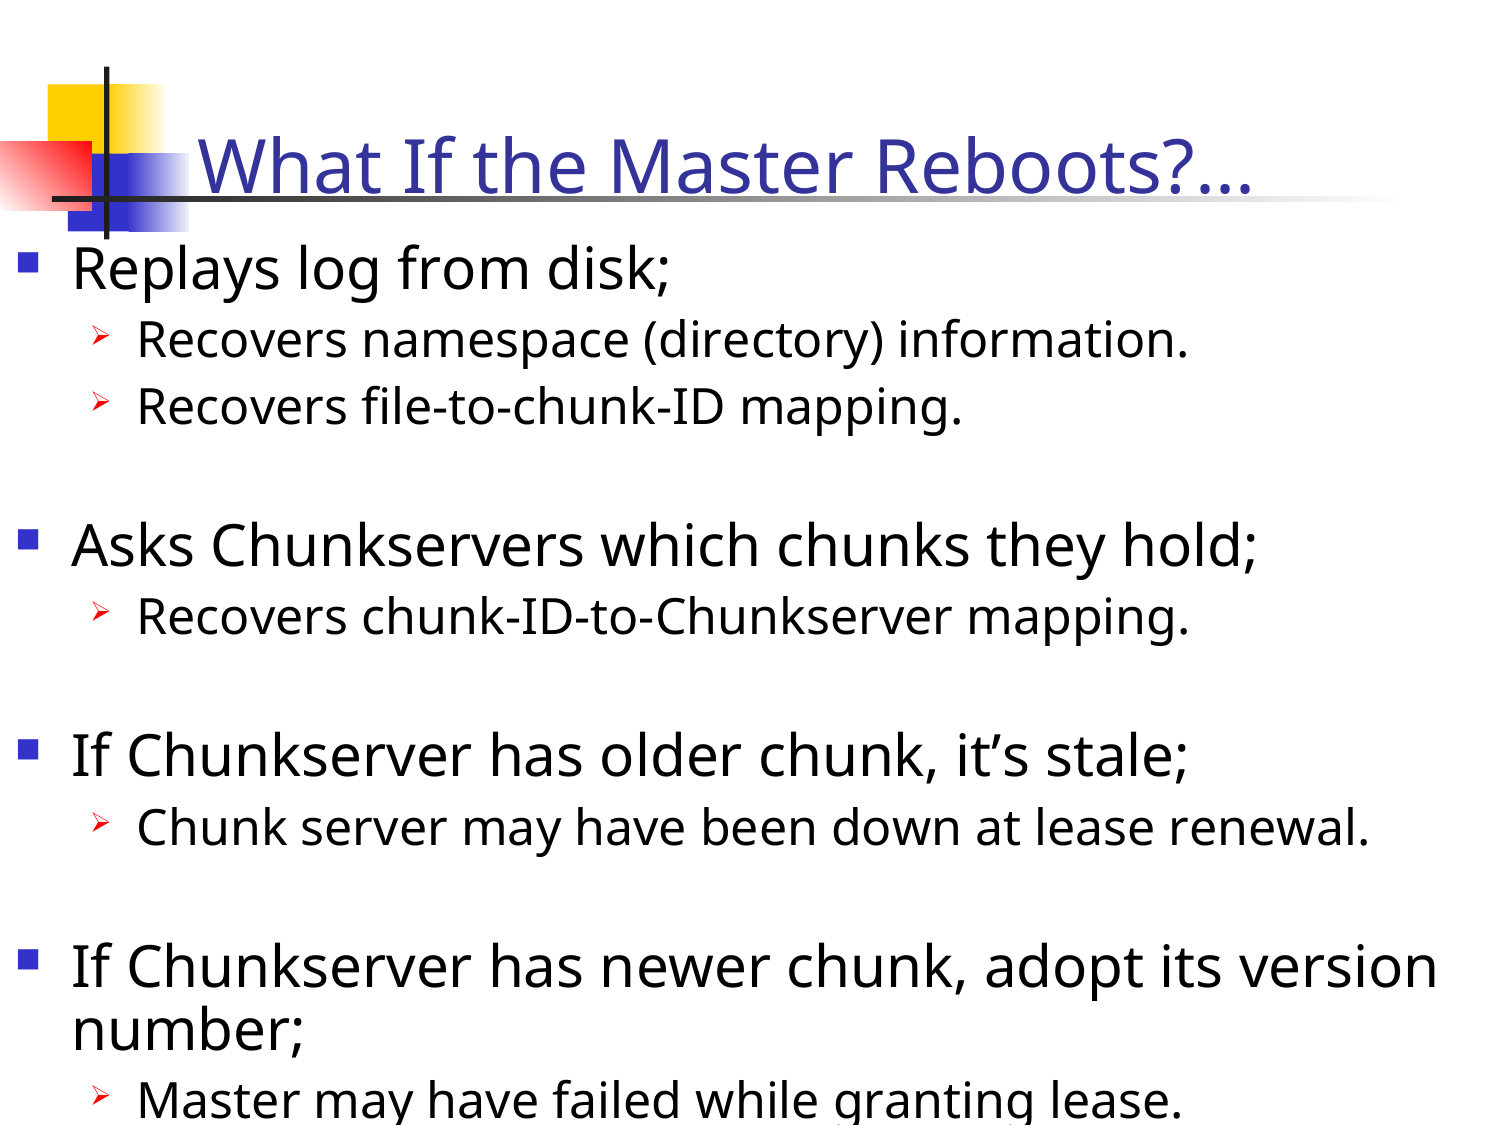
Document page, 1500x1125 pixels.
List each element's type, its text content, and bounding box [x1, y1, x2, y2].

text_box Replays log from disk; Recovers namespace (directory) information. Recovers file-to-chunk-ID mapping. Asks Chunkservers which chunks they hold; Recovers chunk-ID-to-Chunkserver mapping. If Chunkserver has older chunk, it’s stale; Chunk server may have been down at lease renewal. If Chunkserver has newer chunk, adopt its version number; Master may have failed while granting lease. [0, 231, 1500, 1125]
text_box What If the Master Reboots?... [183, 78, 1462, 216]
